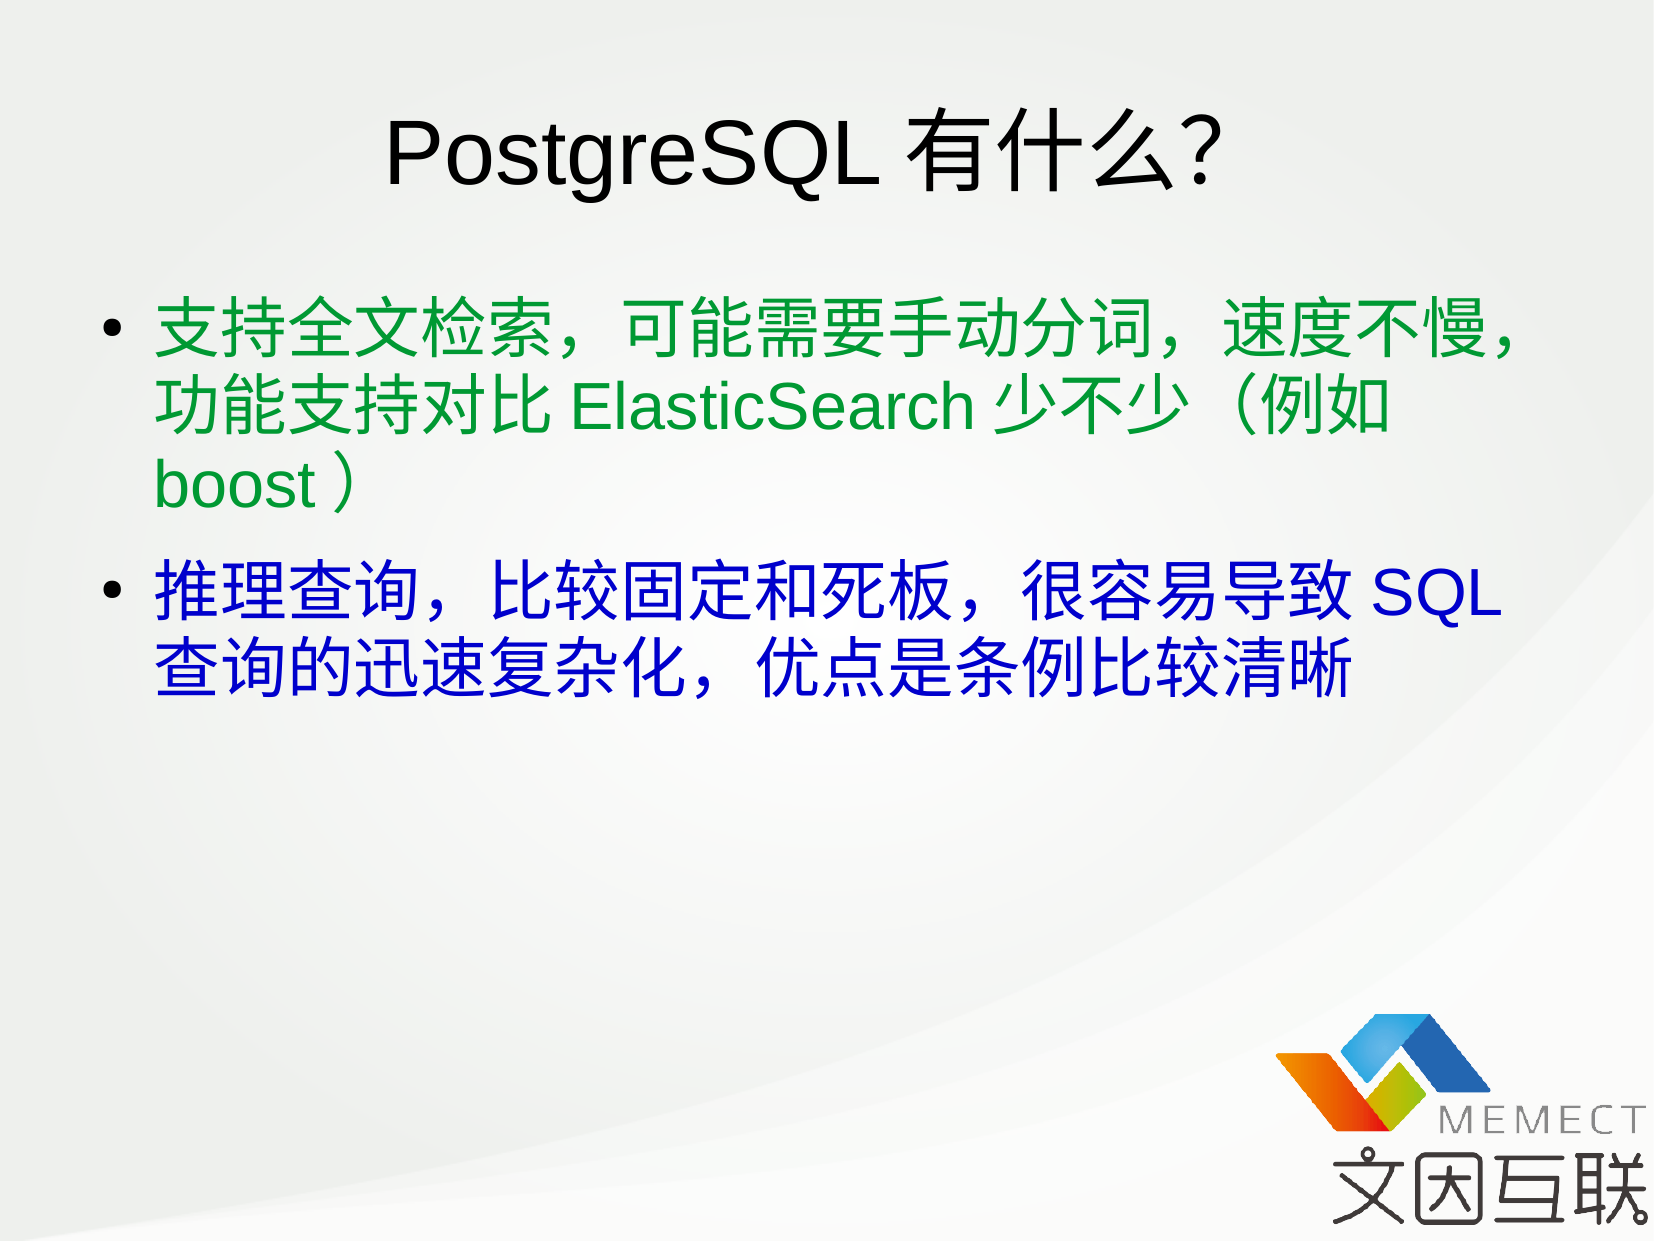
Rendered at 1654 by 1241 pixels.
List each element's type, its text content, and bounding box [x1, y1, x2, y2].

picture [0, 0, 1654, 1241]
list 支持全文检索，可能需要手动分词，速度不慢，功能支持对比ElasticSearch少不少（例如boost） 推理查询，比较固定和死板，很容易导致SQL查询的迅速复杂化，优点是条例比较清晰 [82, 290, 1571, 1010]
title PostgreSQL有什么？ [82, 49, 1571, 257]
